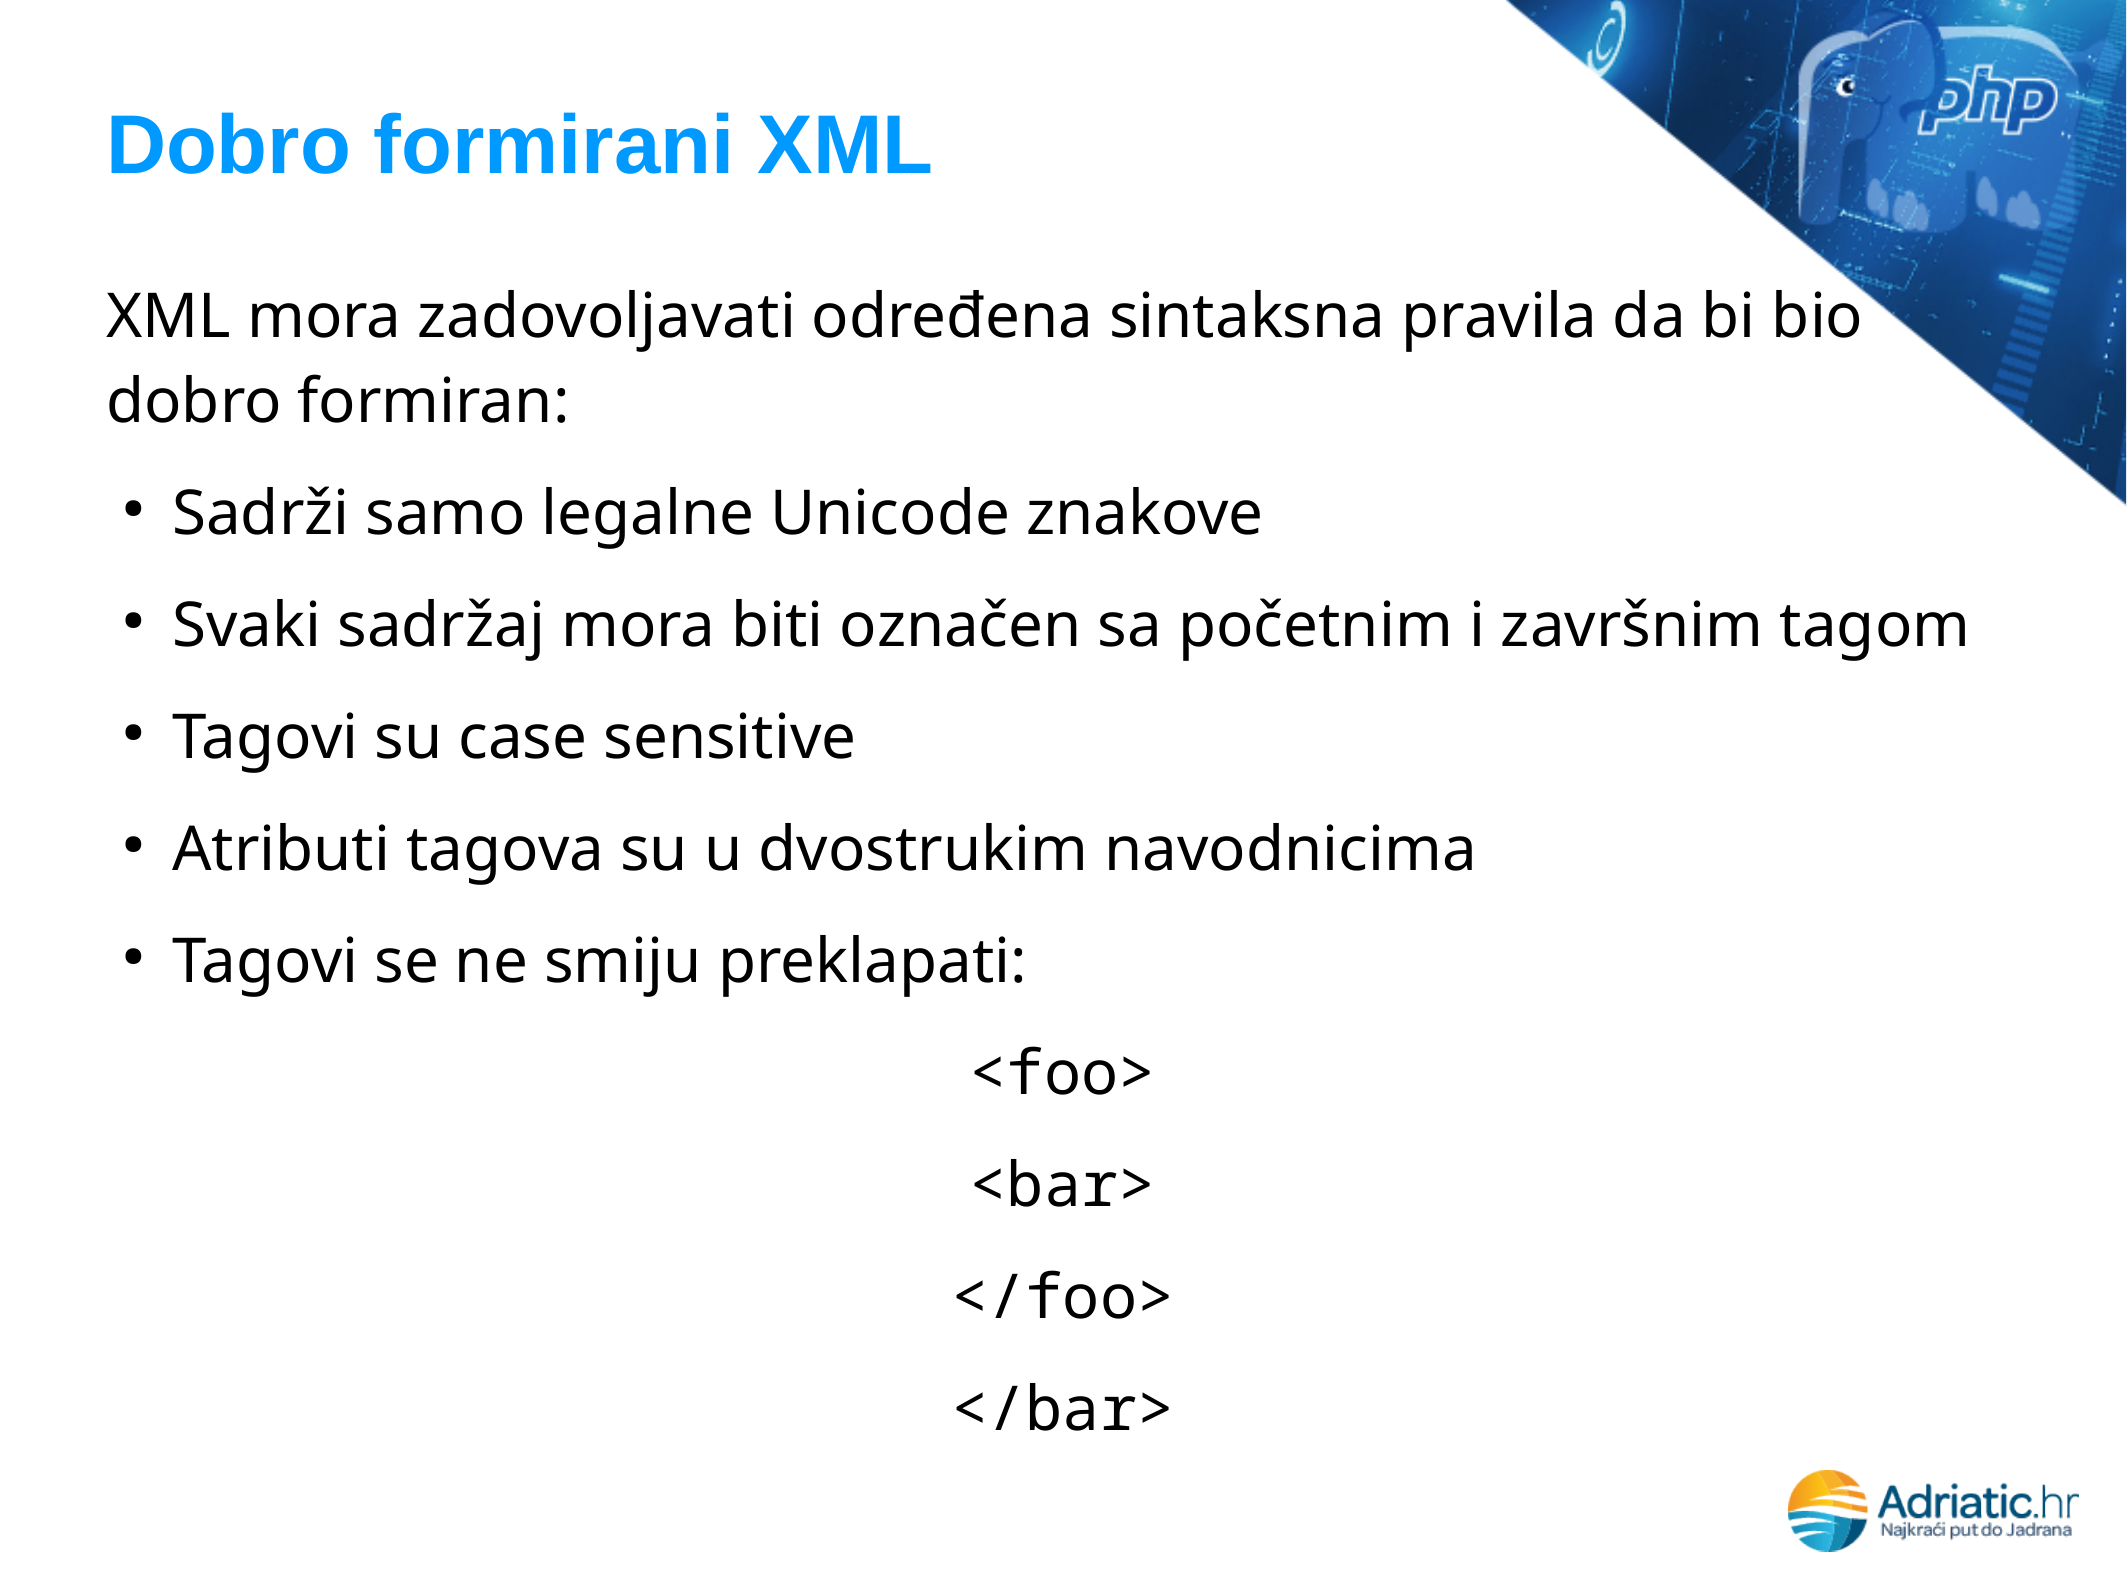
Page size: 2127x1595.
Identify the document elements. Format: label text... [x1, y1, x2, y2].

picture [1505, 0, 2127, 625]
picture [1788, 1470, 2079, 1552]
title Dobro formirani XML [106, 70, 1630, 219]
list XML mora zadovoljavati određena sintaksna pravila da bi bio dobro formiran: Sadrži samo legalne Unicode znakove Svaki sadržaj mora biti označen sa početnim i završnim tagom Tagovi su case sensitive Atributi tagova su u dvostrukim navodnicima Tagovi se ne smiju preklapati: <foo> <bar> </foo> </bar> [106, 271, 2020, 1453]
